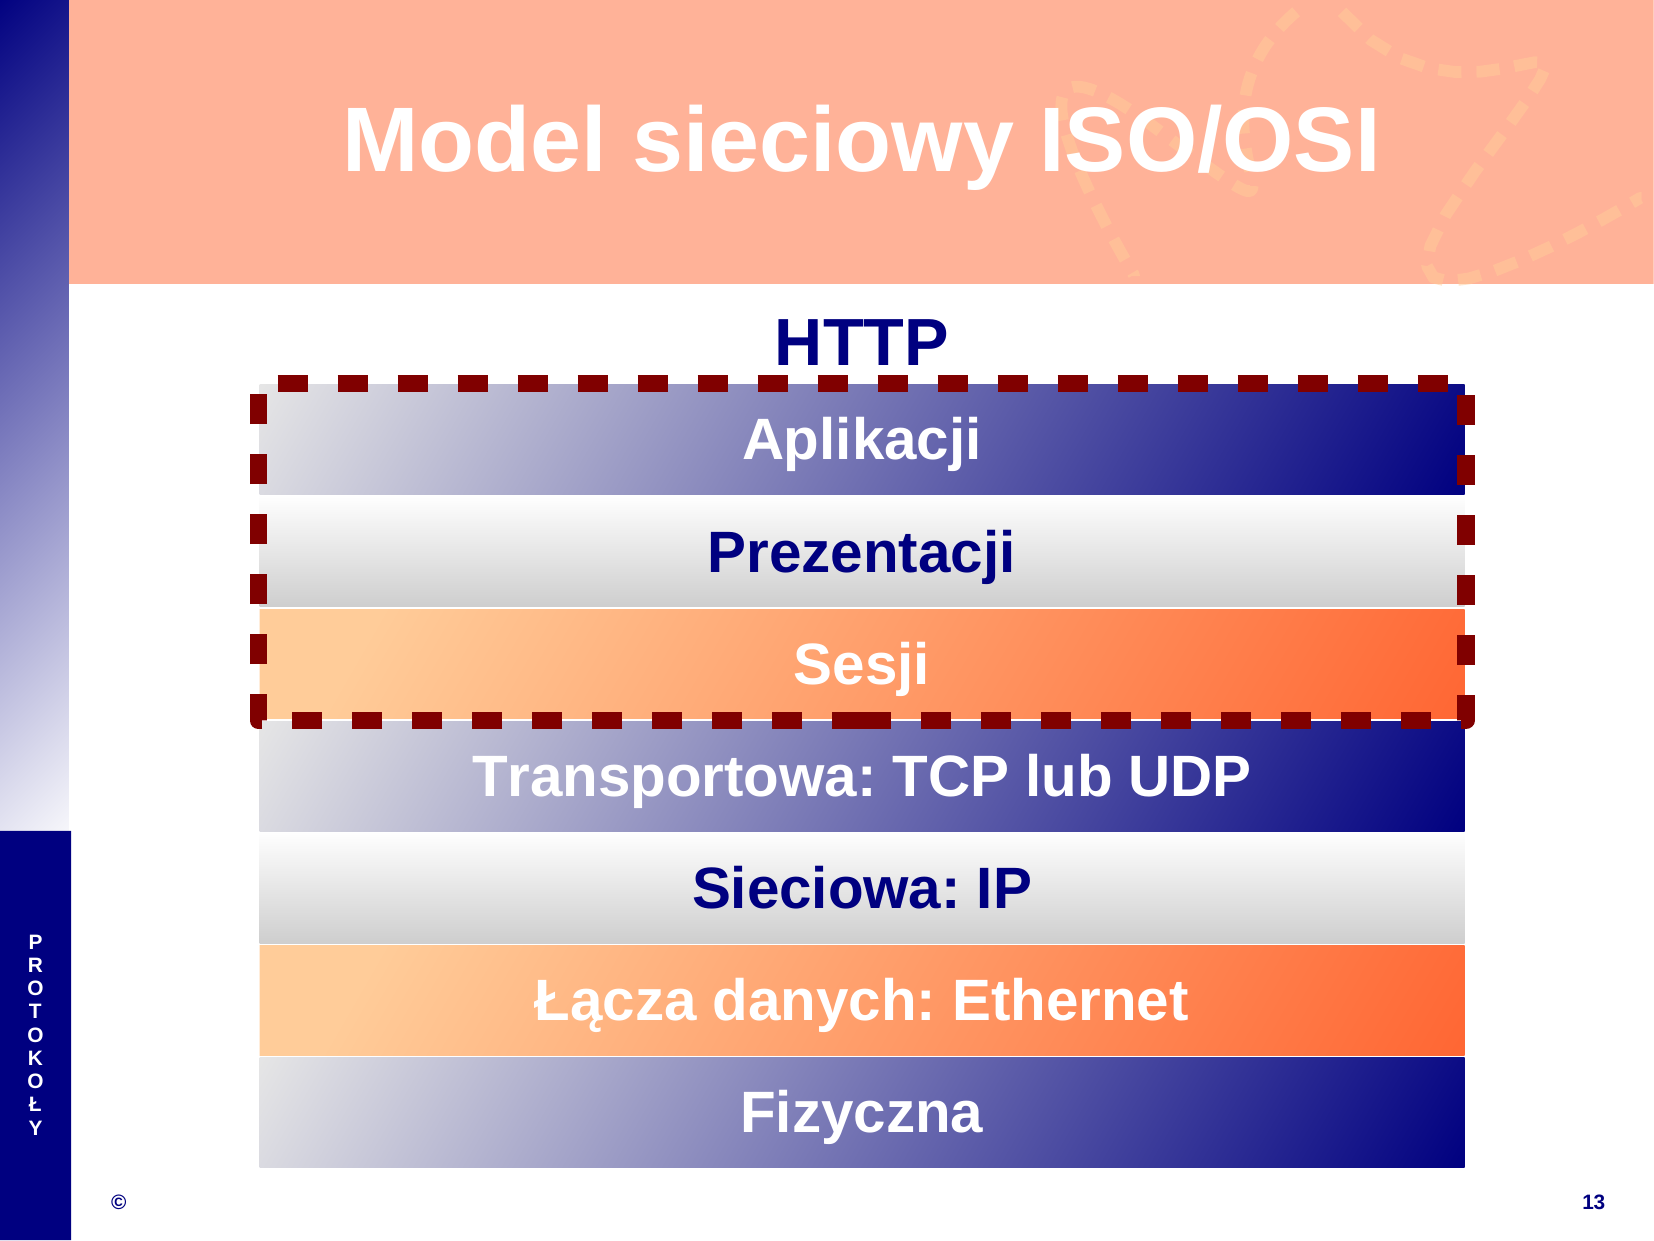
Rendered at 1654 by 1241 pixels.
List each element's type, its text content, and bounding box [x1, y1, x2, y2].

text_box Fizyczna [259, 1057, 1465, 1168]
text_box P R O T O K O Ł Y [0, 829, 71, 1241]
text_box HTTP [744, 304, 980, 380]
text_box Aplikacji [259, 384, 1465, 495]
text_box Prezentacji [259, 496, 1465, 607]
text_box Sieciowa: IP [259, 833, 1465, 944]
text_box Sesji [259, 609, 1465, 719]
title Model sieciowy ISO/OSI [70, 36, 1654, 244]
text_box Łącza danych: Ethernet [259, 945, 1465, 1056]
text_box Transportowa: TCP lub UDP [259, 721, 1465, 832]
